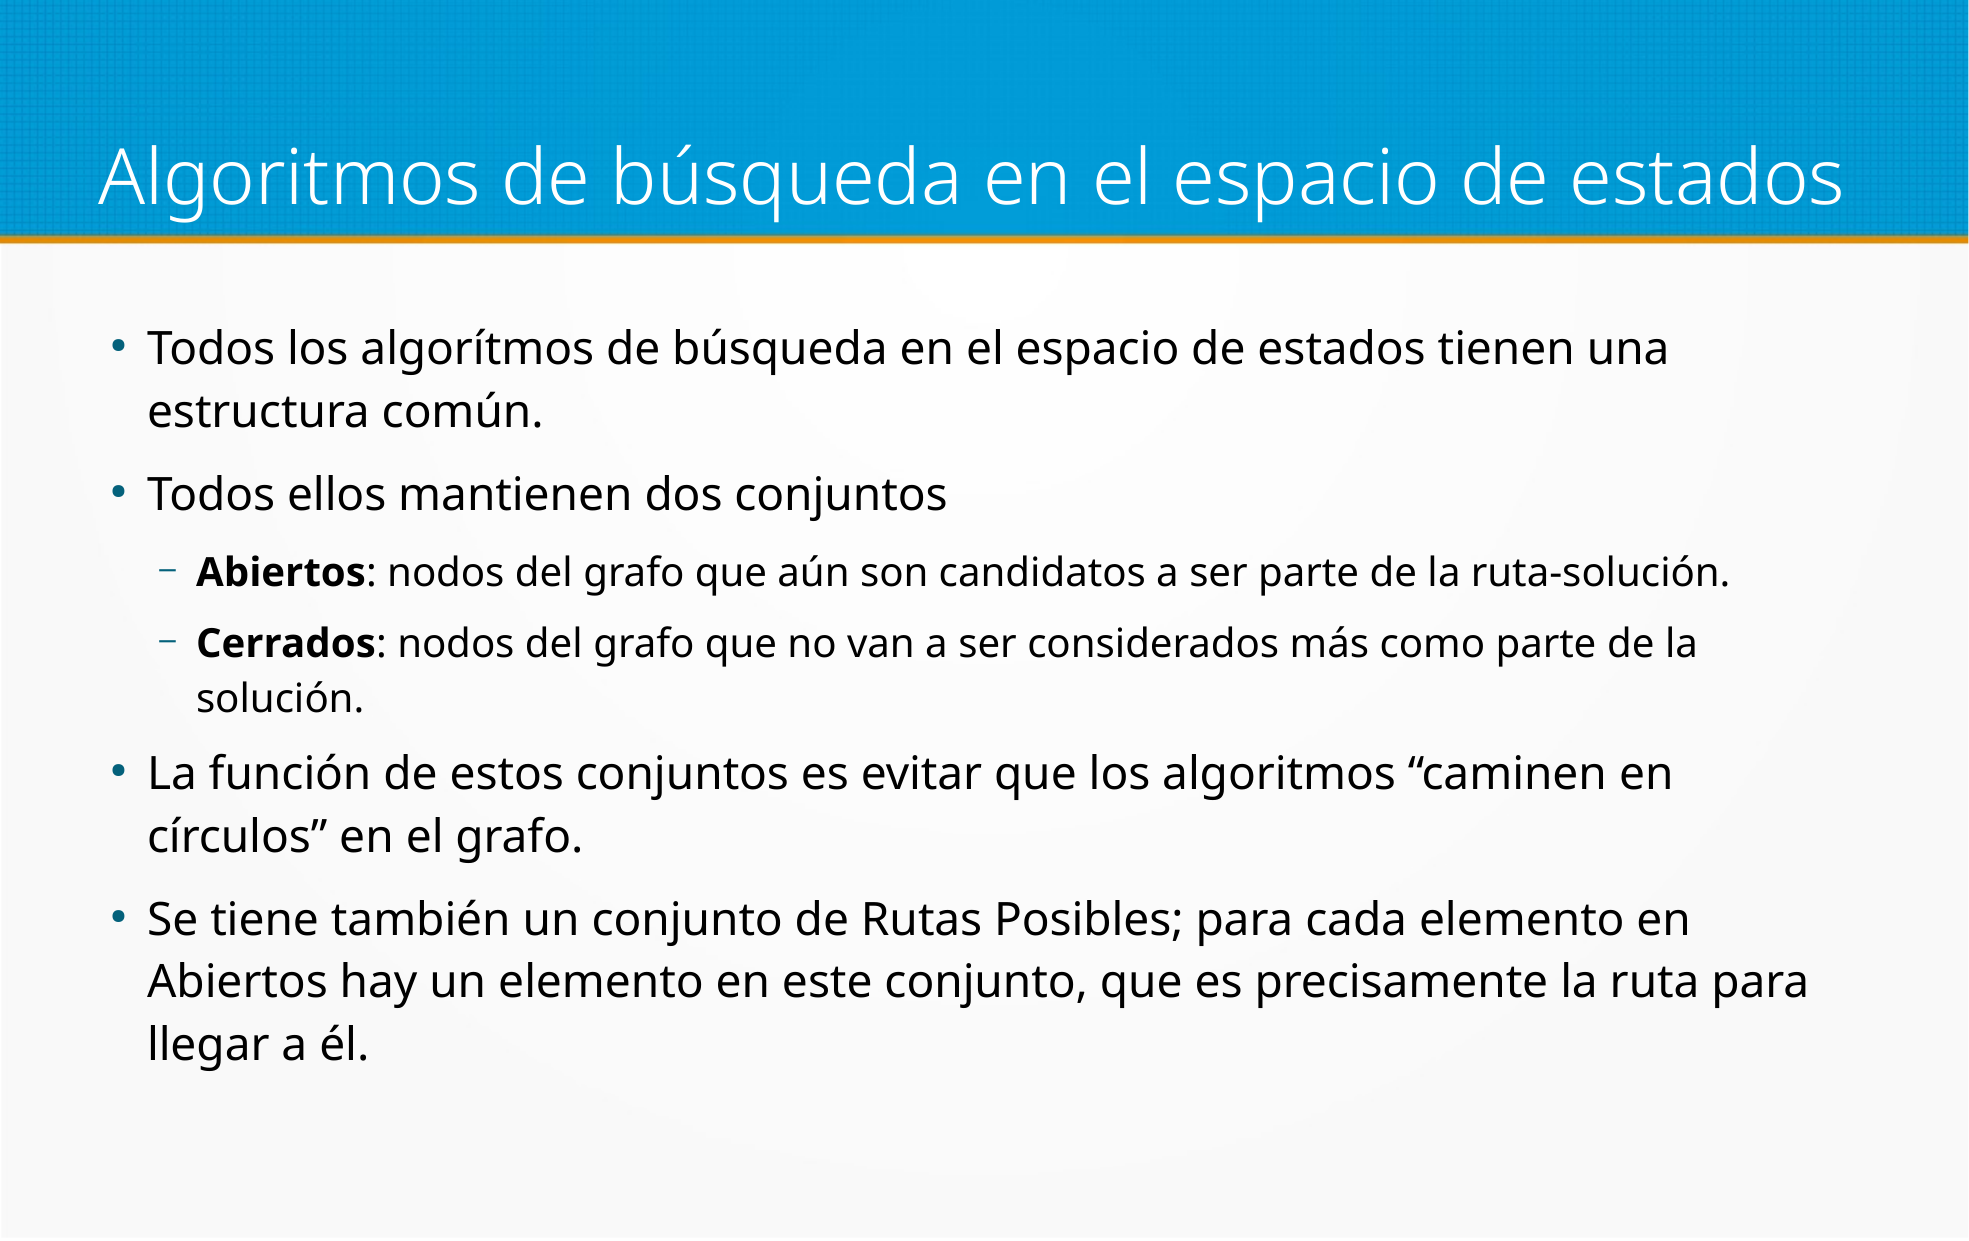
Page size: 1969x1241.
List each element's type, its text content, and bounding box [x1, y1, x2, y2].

title Algoritmos de búsqueda en el espacio de estados [98, 19, 1870, 227]
list Todos los algorítmos de búsqueda en el espacio de estados tienen una estructura común. Todos ellos mantienen dos conjuntos Abiertos: nodos del grafo que aún son candidatos a ser parte de la ruta-solución. Cerrados: nodos del grafo que no van a ser considerados más como parte de la solución. La función de estos conjuntos es evitar que los algoritmos “caminen en círculos” en el grafo. Se tiene también un conjunto de Rutas Posibles; para cada elemento en Abiertos hay un elemento en este conjunto, que es precisamente la ruta para llegar a él. [98, 315, 1861, 1081]
picture [0, 233, 1969, 1241]
